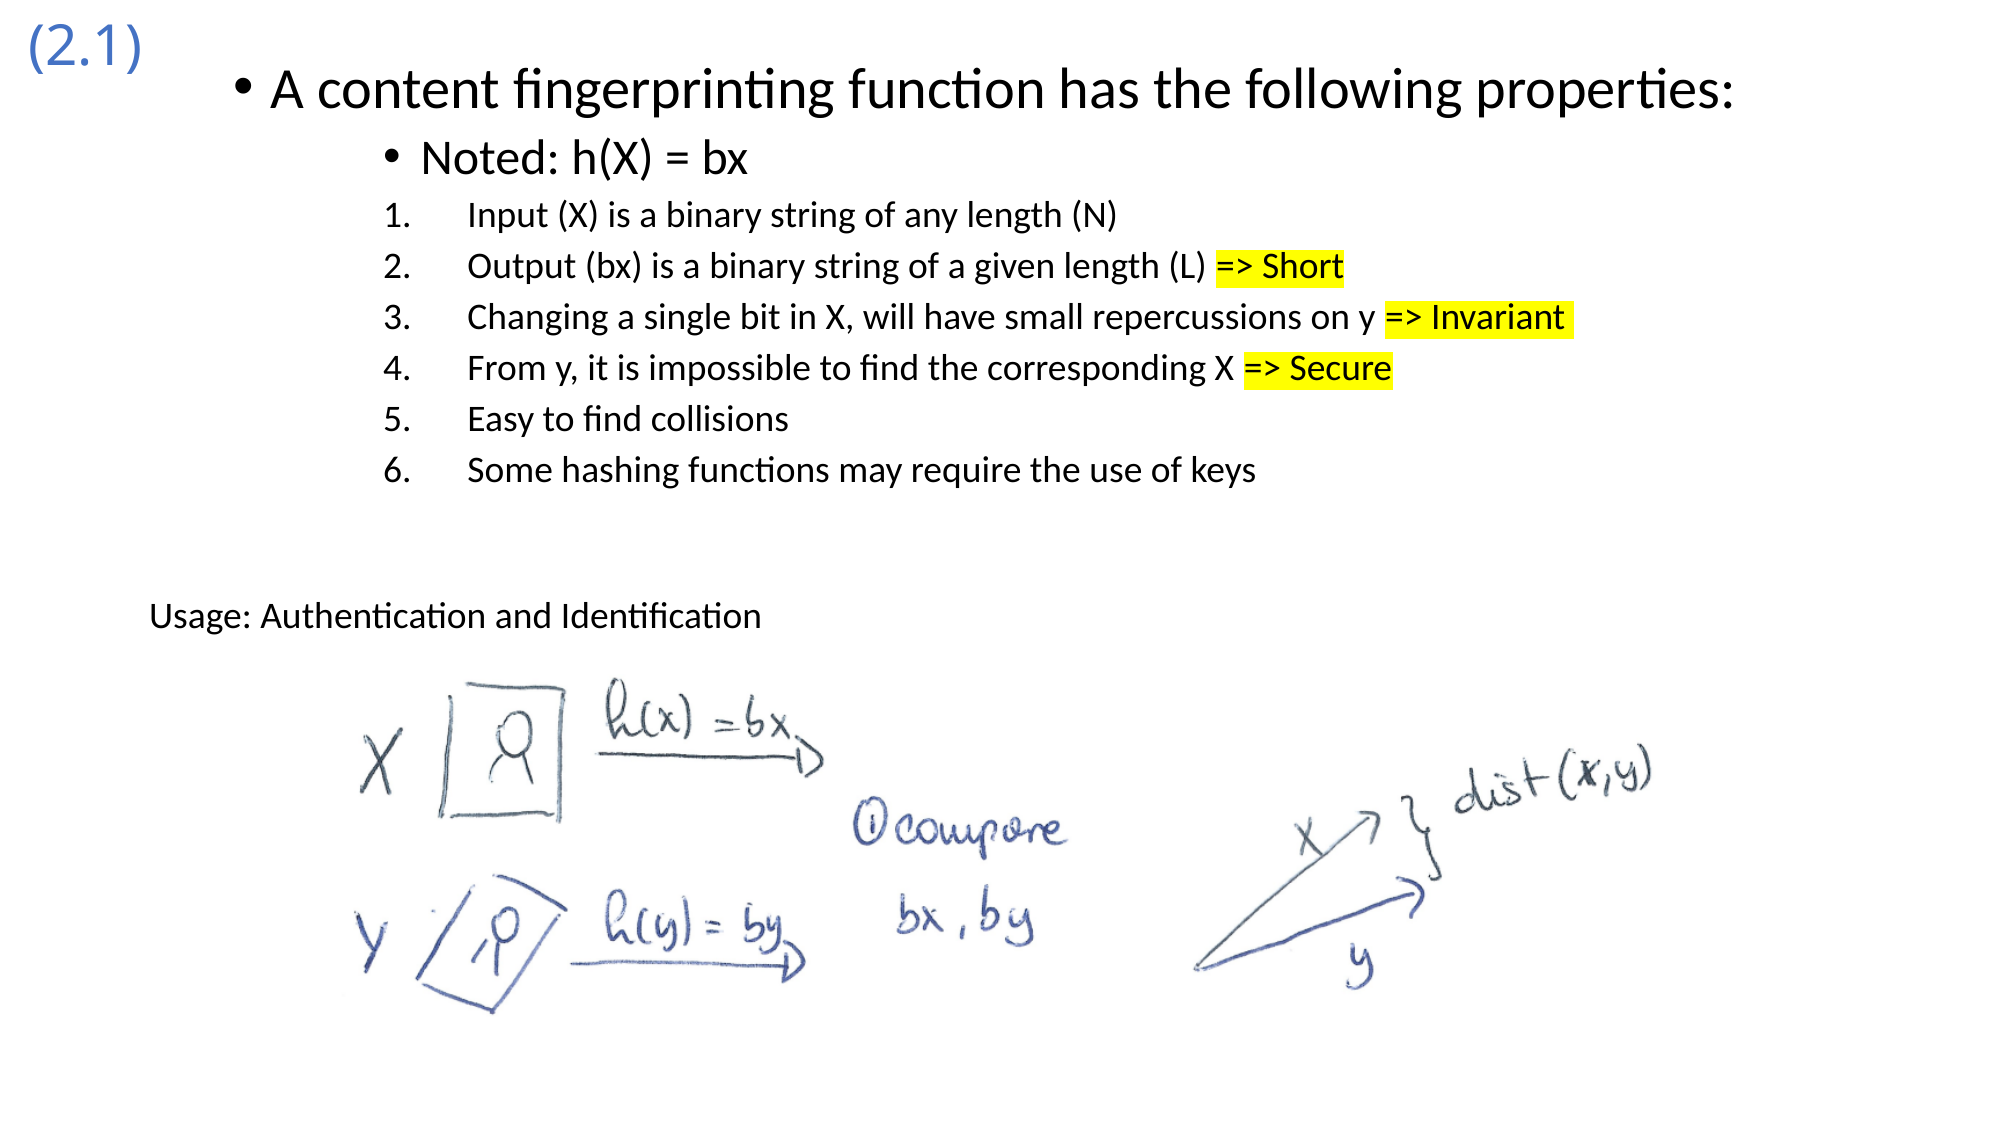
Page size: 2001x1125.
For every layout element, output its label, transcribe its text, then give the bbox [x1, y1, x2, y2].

list A content fingerprinting function has the following properties: Noted: h(X) = bx Input (X) is a binary string of any length (N) Output (bx) is a binary string of a given length (L) => Short Changing a single bit in X, will have small repercussions on y => Invariant From y, it is impossible to find the corresponding X => Secure Easy to find collisions Some hashing functions may require the use of keys [218, 50, 1783, 555]
title (2.1) [13, 9, 160, 92]
text_box Usage: Authentication and Identification [134, 583, 814, 644]
picture [329, 672, 1671, 1043]
